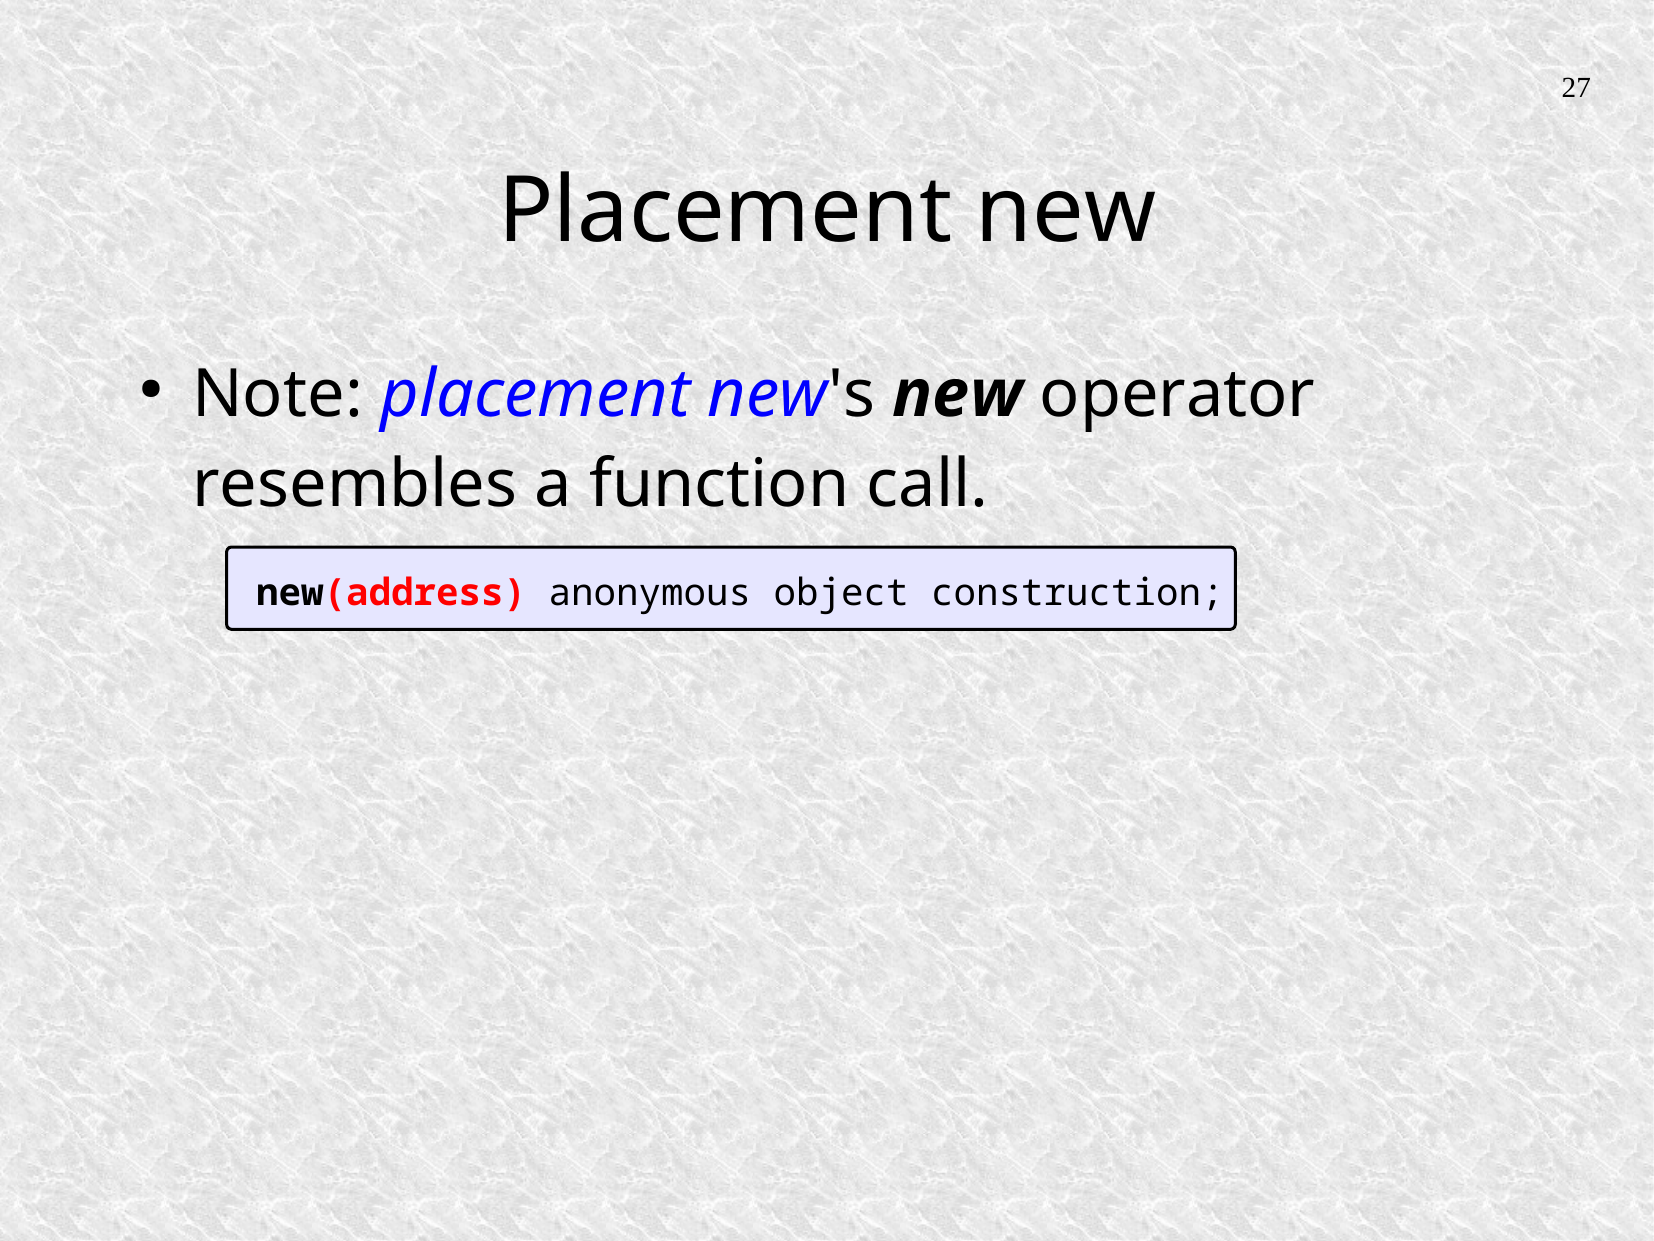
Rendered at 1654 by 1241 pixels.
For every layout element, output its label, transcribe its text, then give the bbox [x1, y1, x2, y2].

list Note: placement new's new operator resembles a function call. [121, 344, 1569, 1241]
picture [0, 0, 1654, 1241]
title Placement new [121, 102, 1534, 311]
